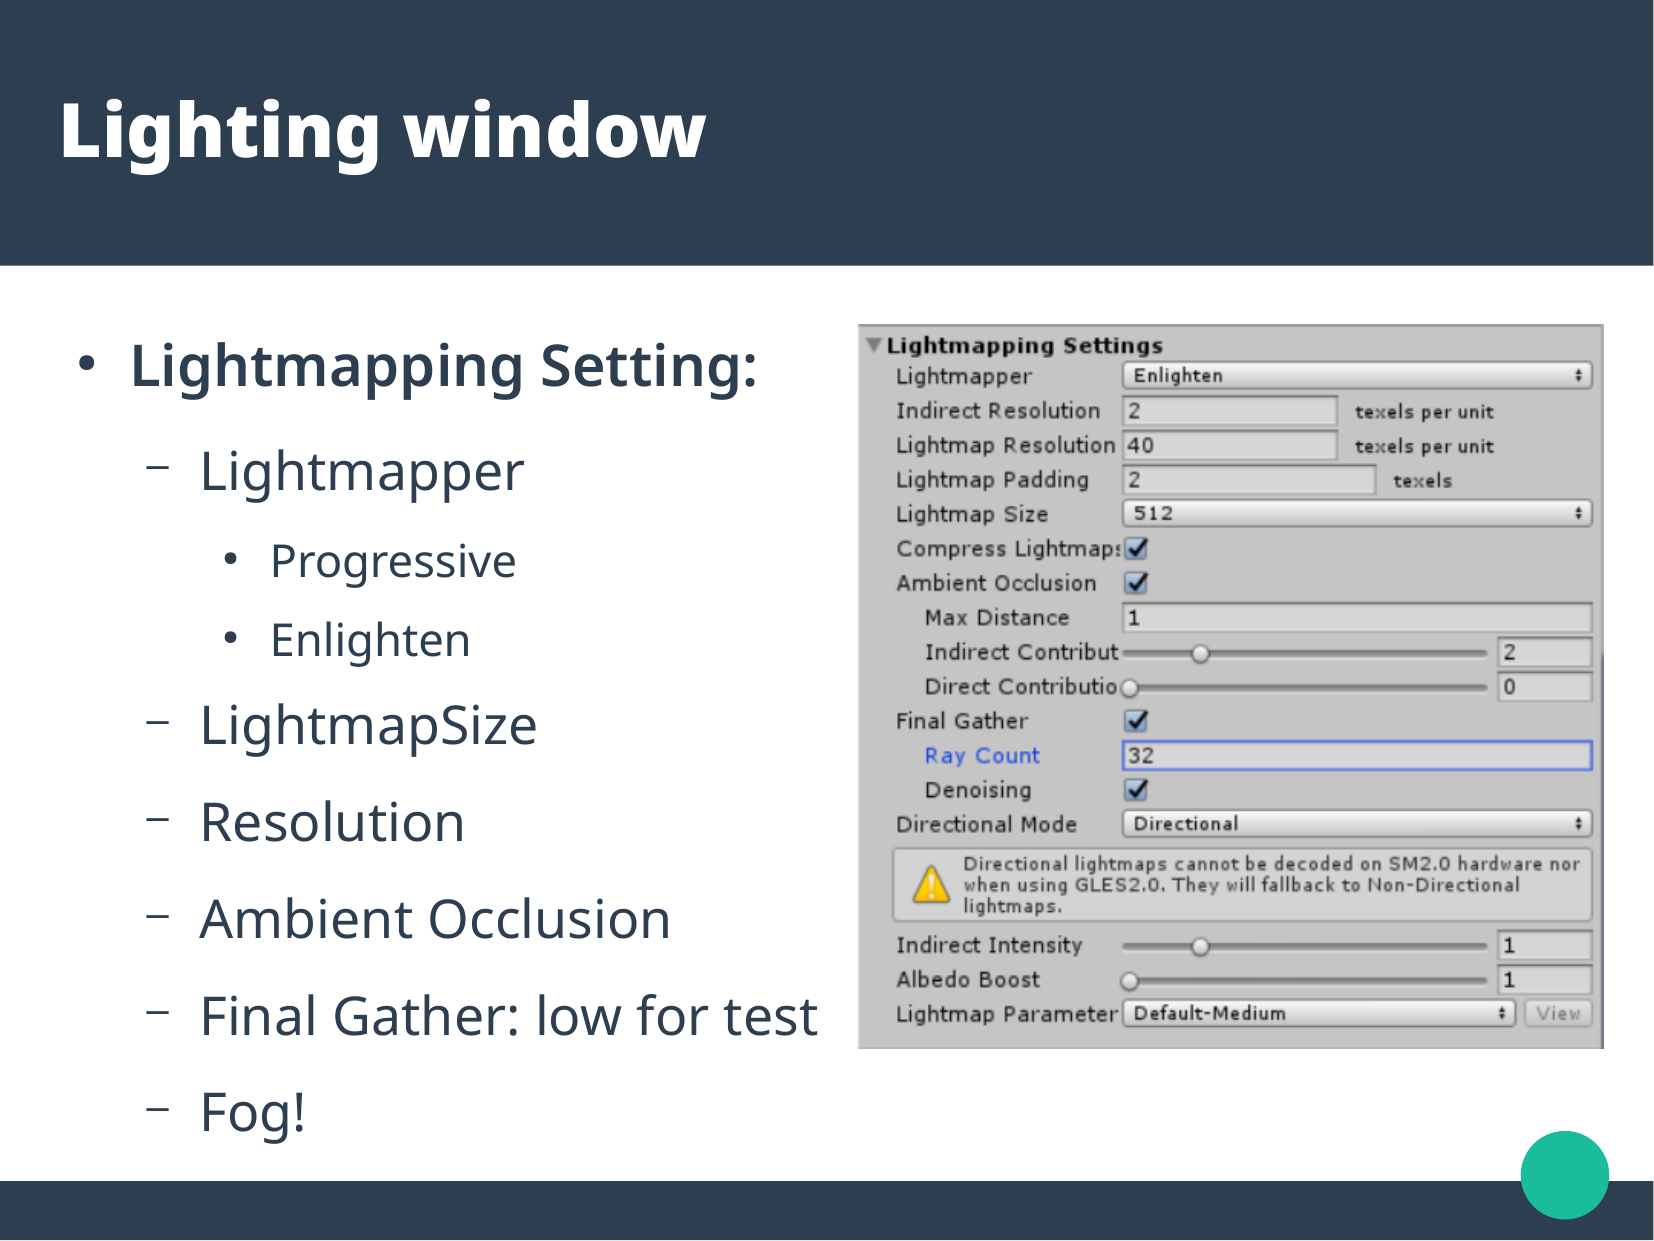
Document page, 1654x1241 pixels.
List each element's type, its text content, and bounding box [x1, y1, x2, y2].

list Lightmapping Setting: Lightmapper Progressive Enlighten LightmapSize Resolution Ambient Occlusion Final Gather: low for test Fog! [59, 324, 1595, 1152]
picture [858, 324, 1604, 1049]
title Lighting window [59, 49, 1595, 207]
